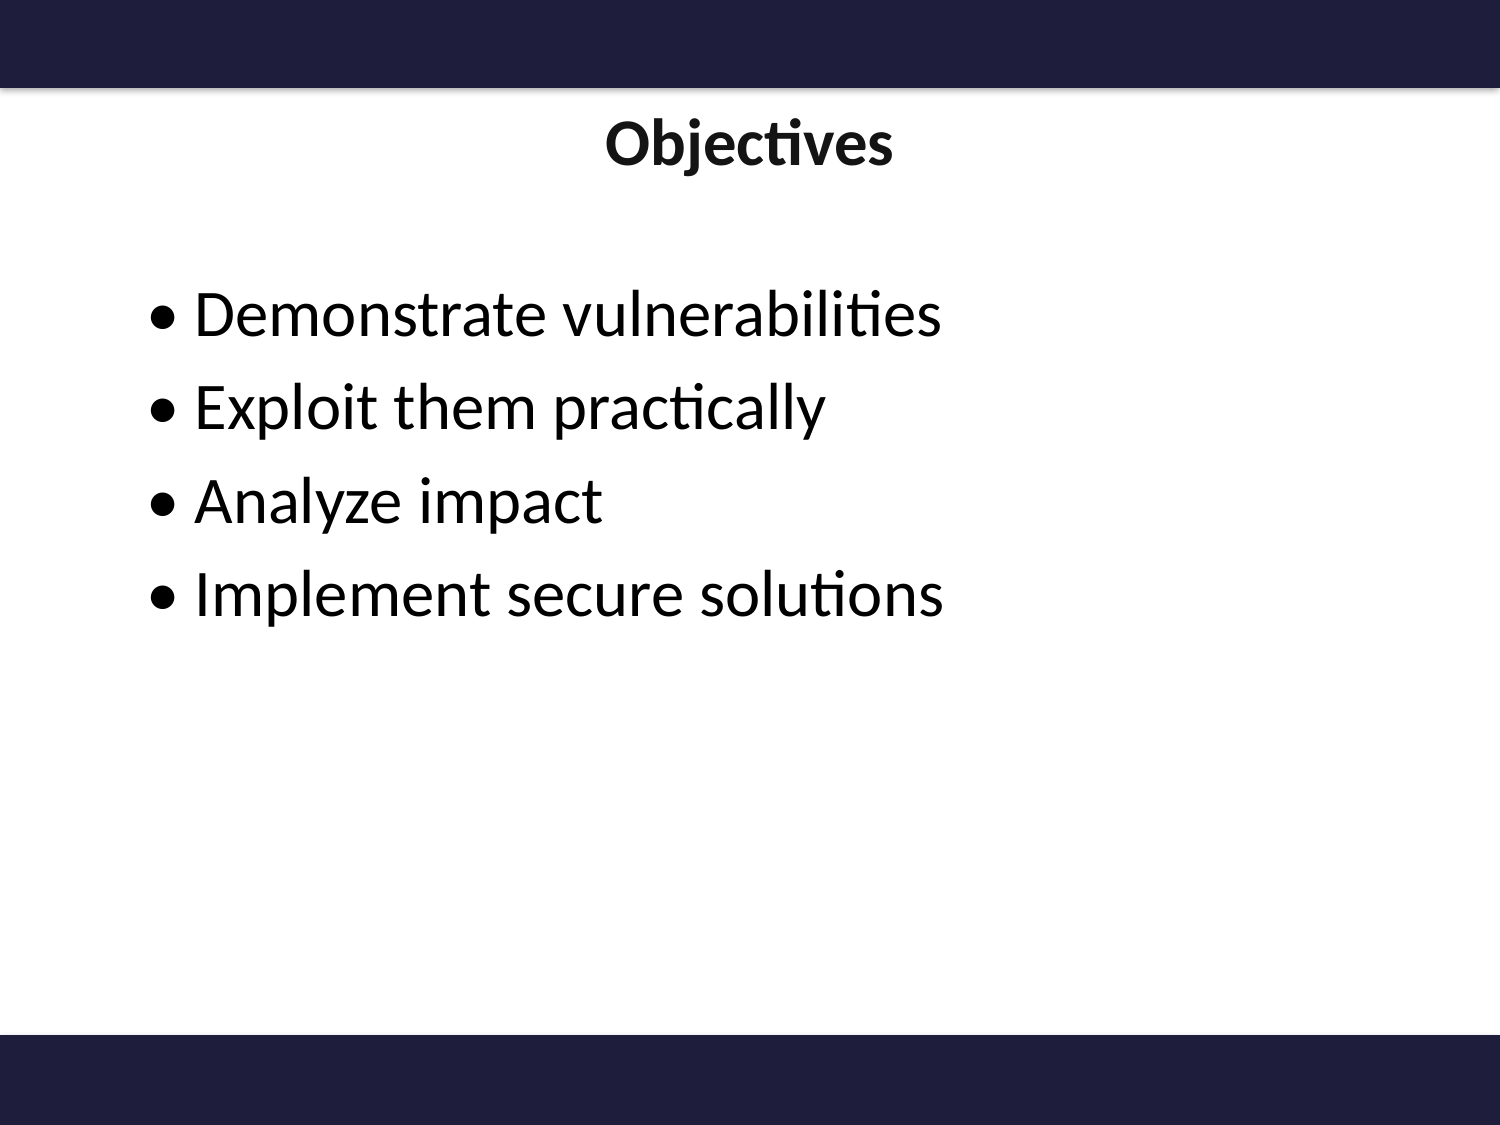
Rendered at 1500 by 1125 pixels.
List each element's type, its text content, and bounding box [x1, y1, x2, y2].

list • Demonstrate vulnerabilities • Exploit them practically • Analyze impact • Implement secure solutions [75, 262, 1425, 1005]
title Objectives [75, 88, 1425, 233]
text_box [0, 0, 1500, 88]
text_box [0, 1035, 1500, 1125]
